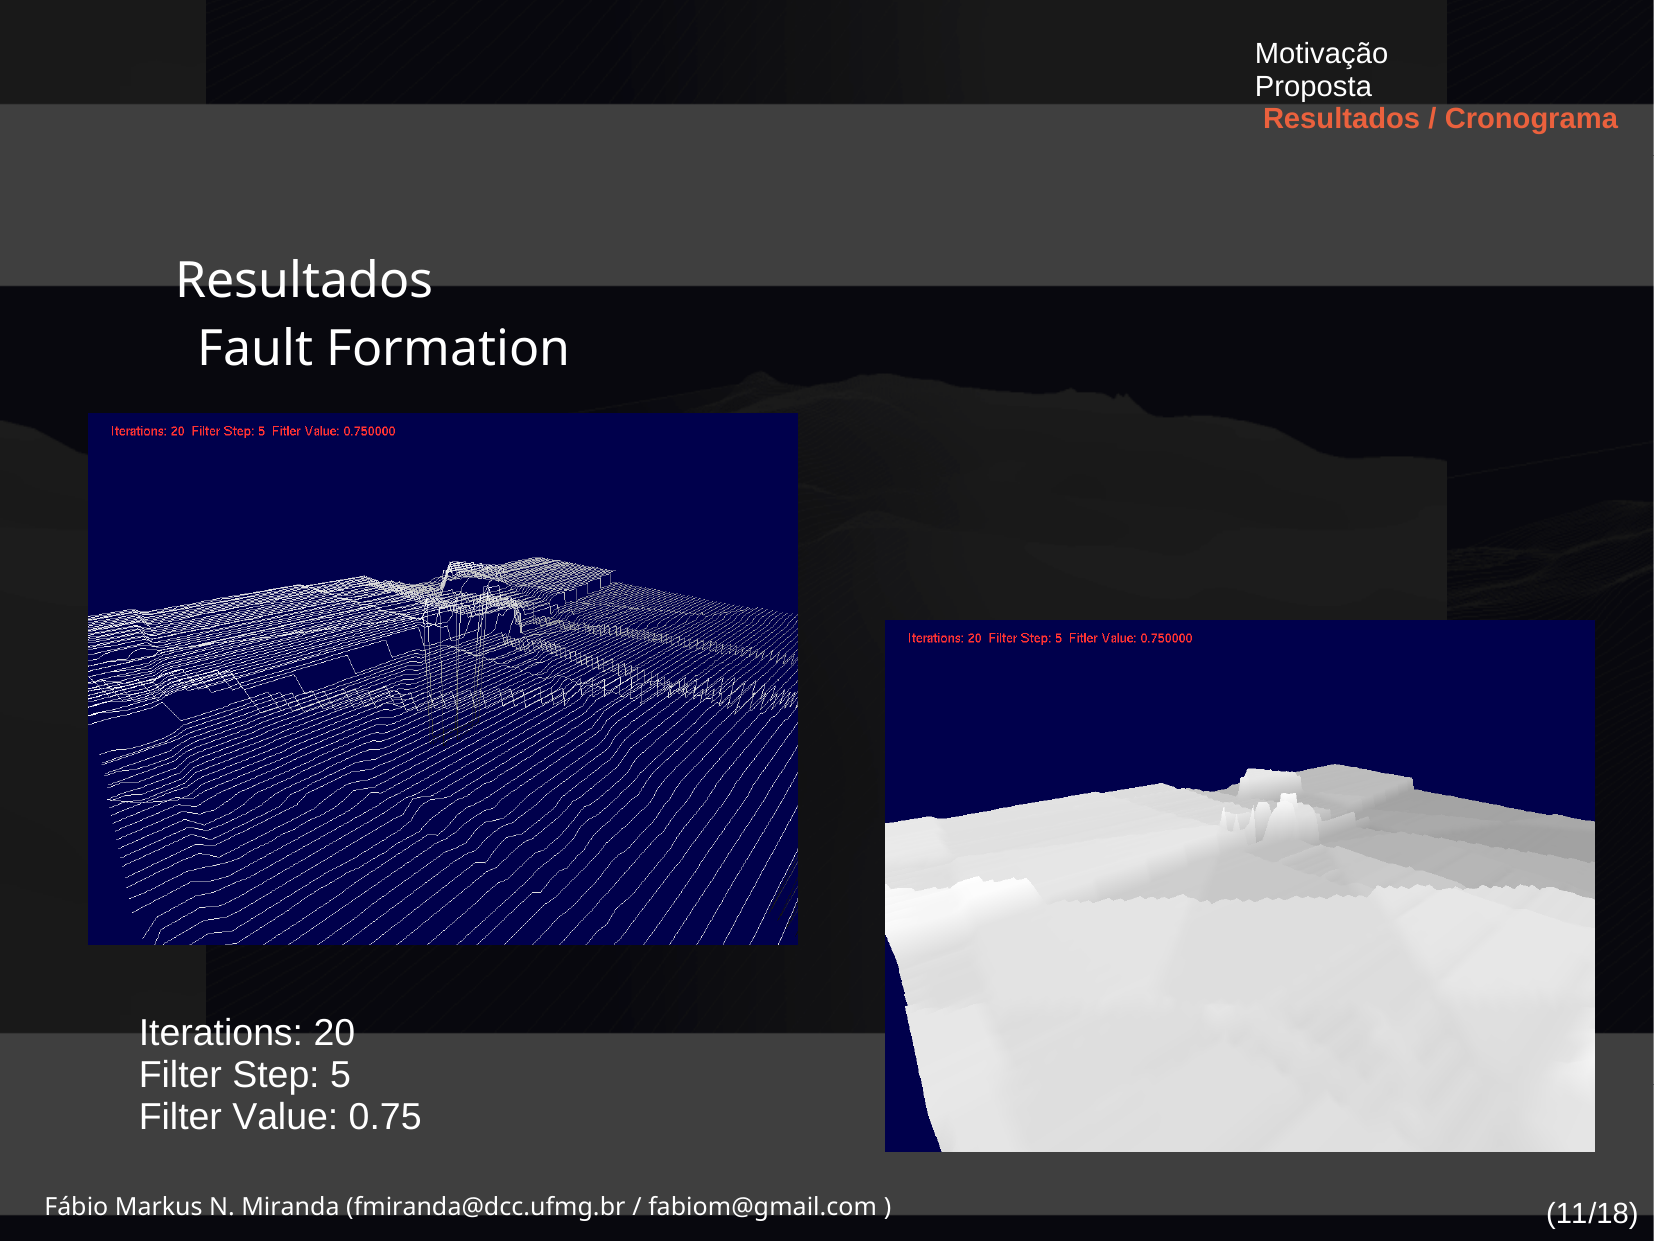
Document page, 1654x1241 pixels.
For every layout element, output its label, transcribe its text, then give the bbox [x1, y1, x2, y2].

text_box Fábio Markus N. Miranda (fmiranda@dcc.ufmg.br / fabiom@gmail.com ) [29, 1181, 975, 1227]
text_box Resultados Fault Formation [147, 236, 1516, 1063]
text_box (11/18) [1505, 1189, 1654, 1237]
text_box Iterations: 20 Filter Step: 5 Filter Value: 0.75 [124, 1003, 437, 1145]
picture [0, 0, 1654, 1241]
text_box Motivação Proposta Resultados / Cronograma [1240, 29, 1644, 144]
